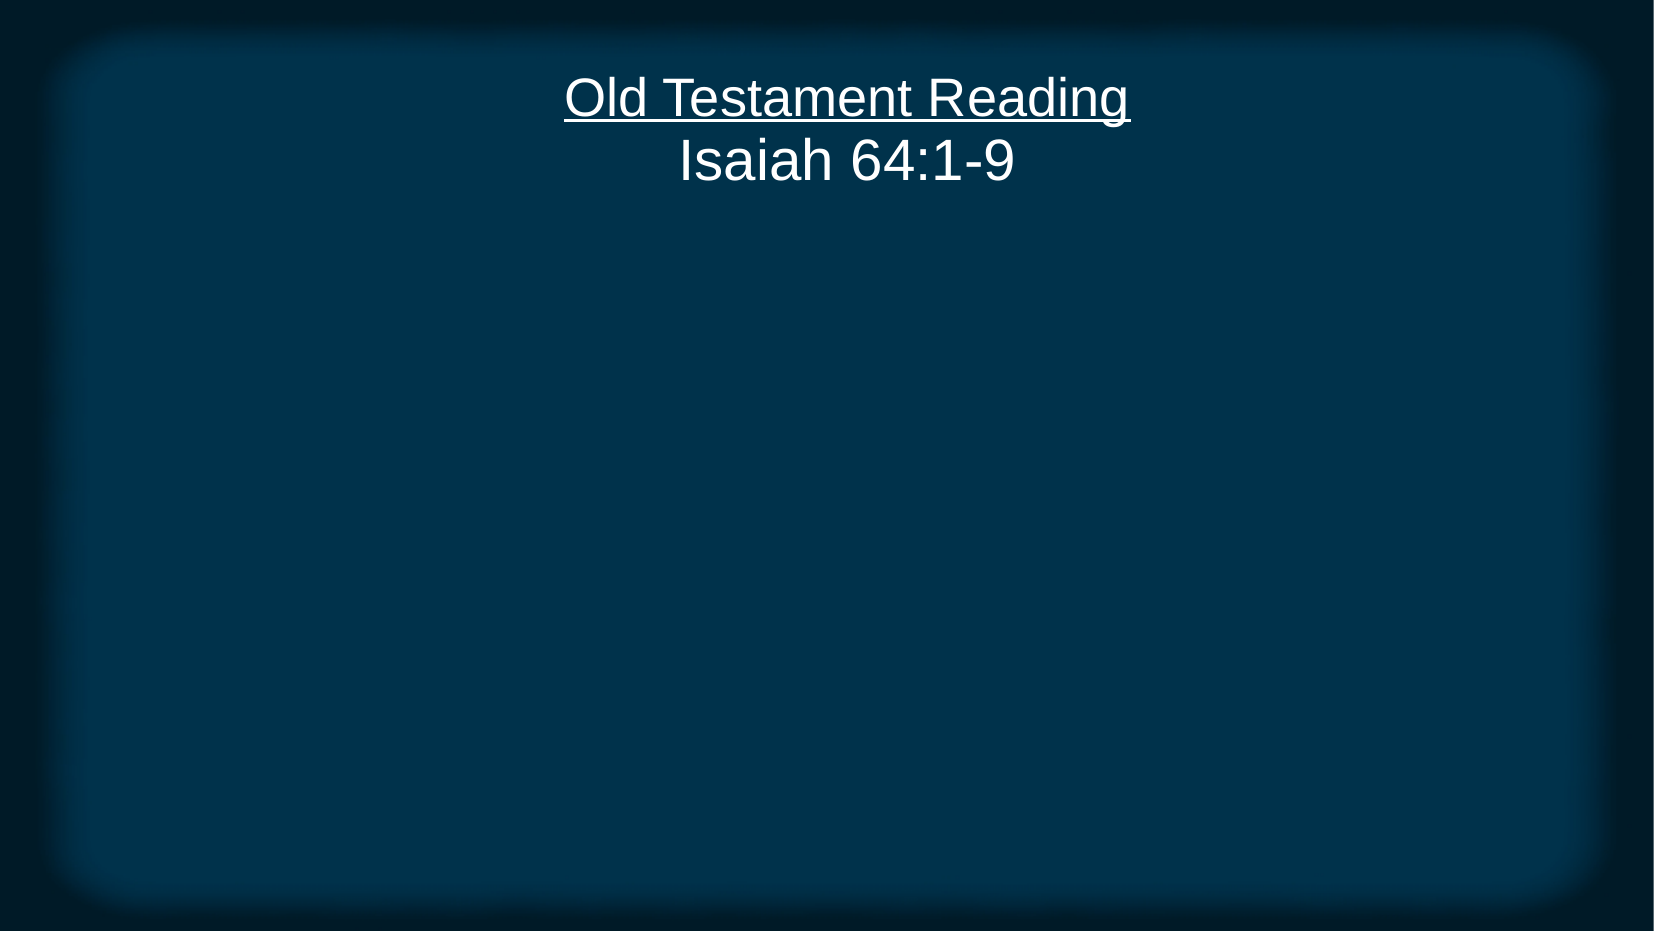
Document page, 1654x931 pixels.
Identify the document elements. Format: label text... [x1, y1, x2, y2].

text_box Old Testament Reading Isaiah 64:1-9 [90, 60, 1606, 201]
picture [0, 0, 1654, 931]
